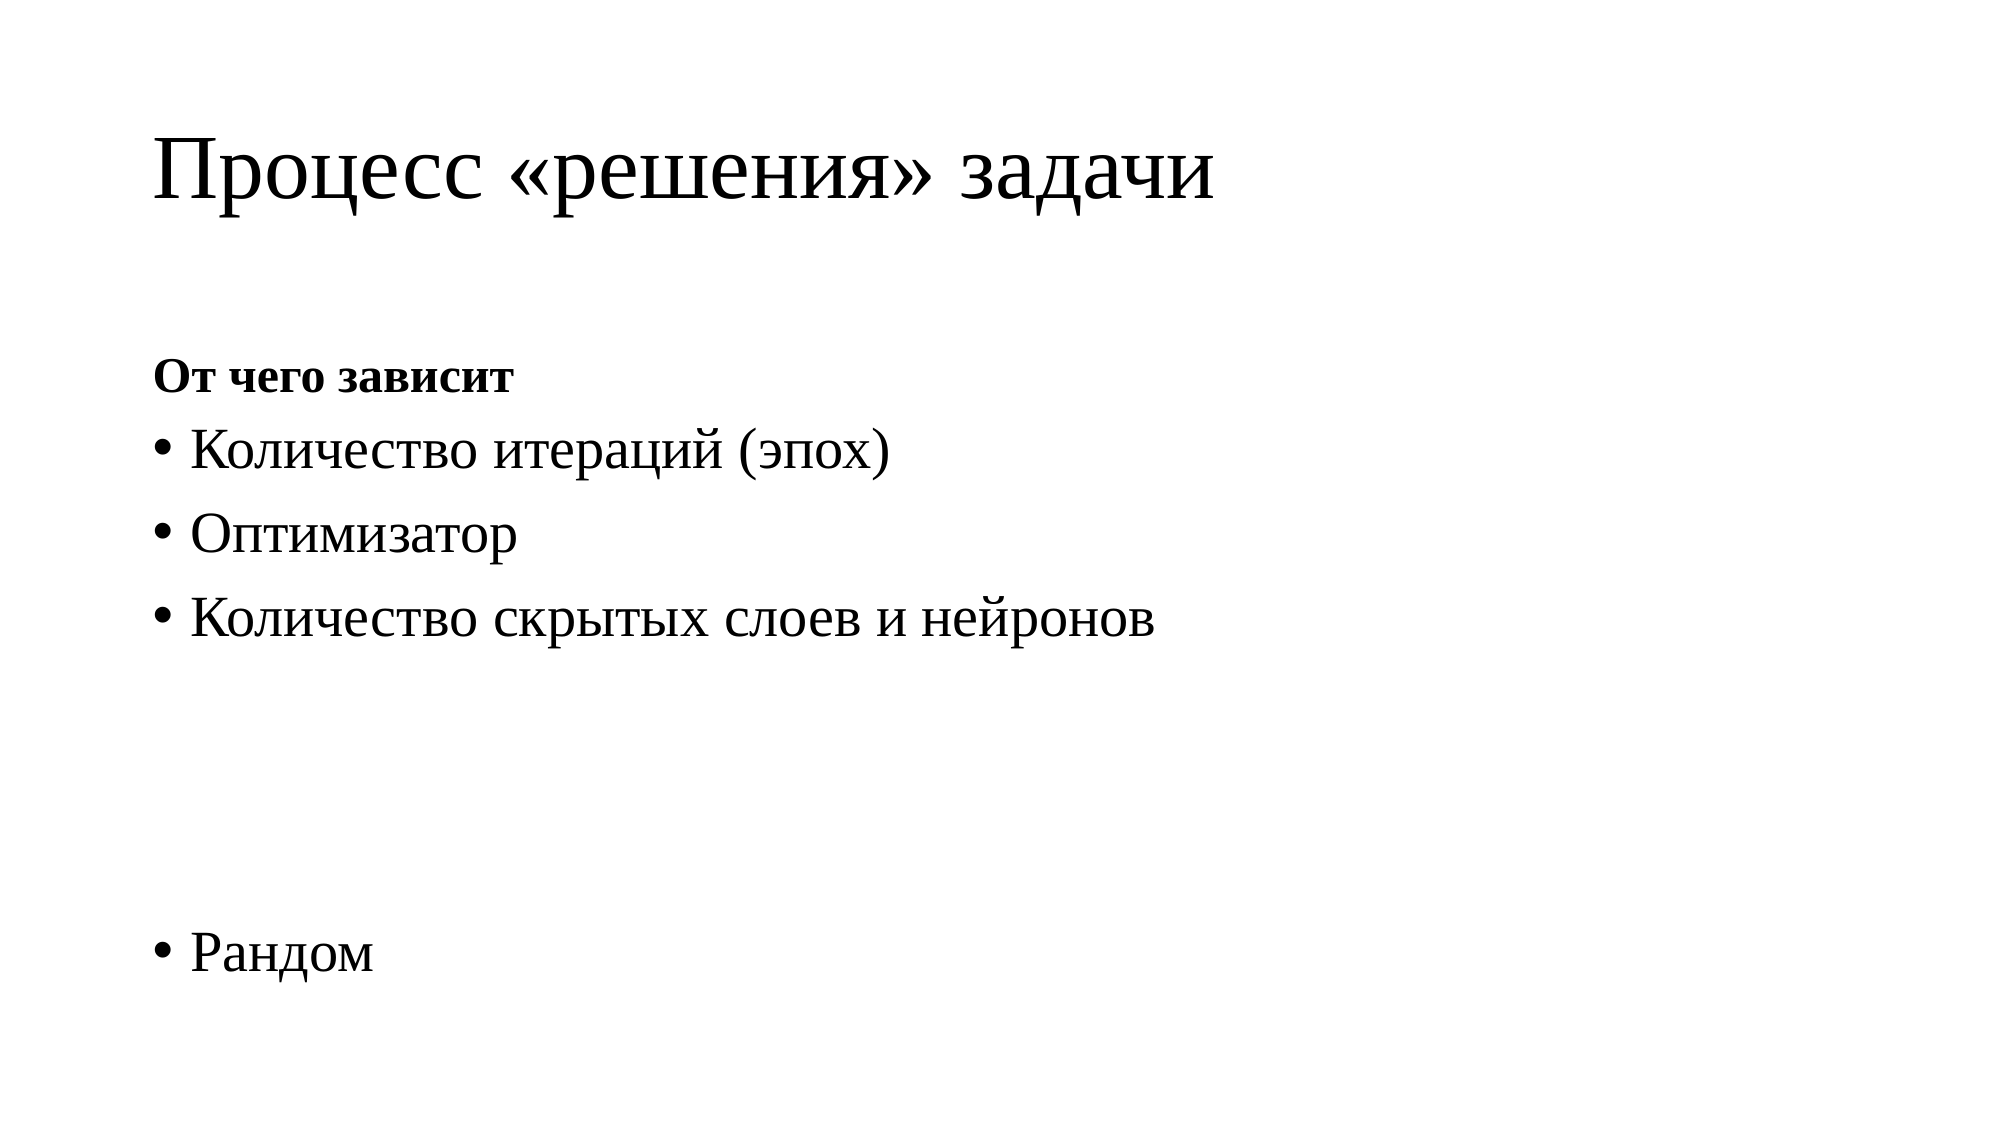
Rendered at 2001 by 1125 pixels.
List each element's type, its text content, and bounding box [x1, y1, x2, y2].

title Процесс «решения» задачи [137, 59, 1863, 275]
list От чего зависит [137, 275, 1863, 410]
list Количество итераций (эпох) Оптимизатор Количество скрытых слоев и нейронов Рандом [137, 410, 1863, 1016]
